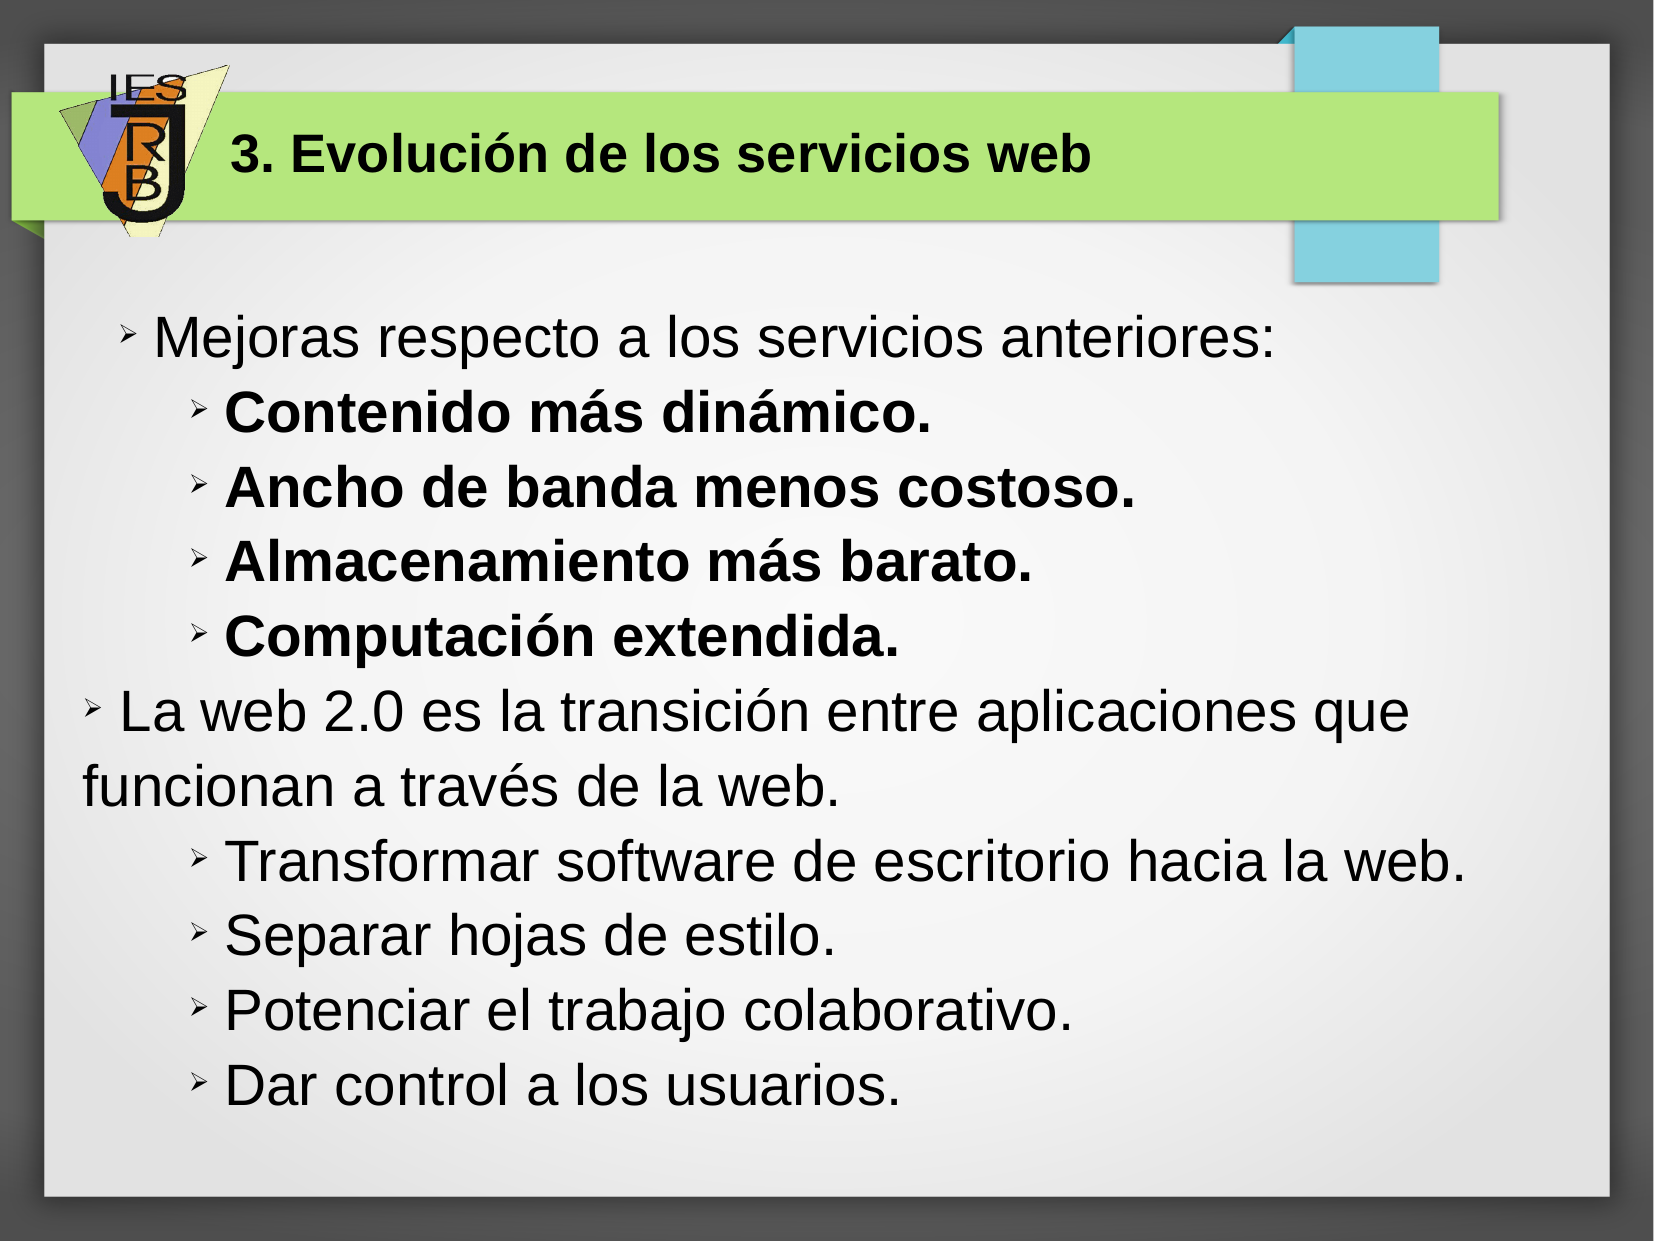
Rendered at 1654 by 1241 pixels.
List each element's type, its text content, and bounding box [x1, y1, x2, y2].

picture [0, 0, 1654, 1241]
title 3. Evolución de los servicios web [230, 88, 1501, 219]
subtitle Mejoras respecto a los servicios anteriores: Contenido más dinámico. Ancho de banda menos costoso. Almacenamiento más barato. Computación extendida. La web 2.0 es la transición entre aplicaciones que funcionan a través de la web. Transformar software de escritorio hacia la web. Separar hojas de estilo. Potenciar el trabajo colaborativo. Dar control a los usuarios. [82, 295, 1571, 1241]
